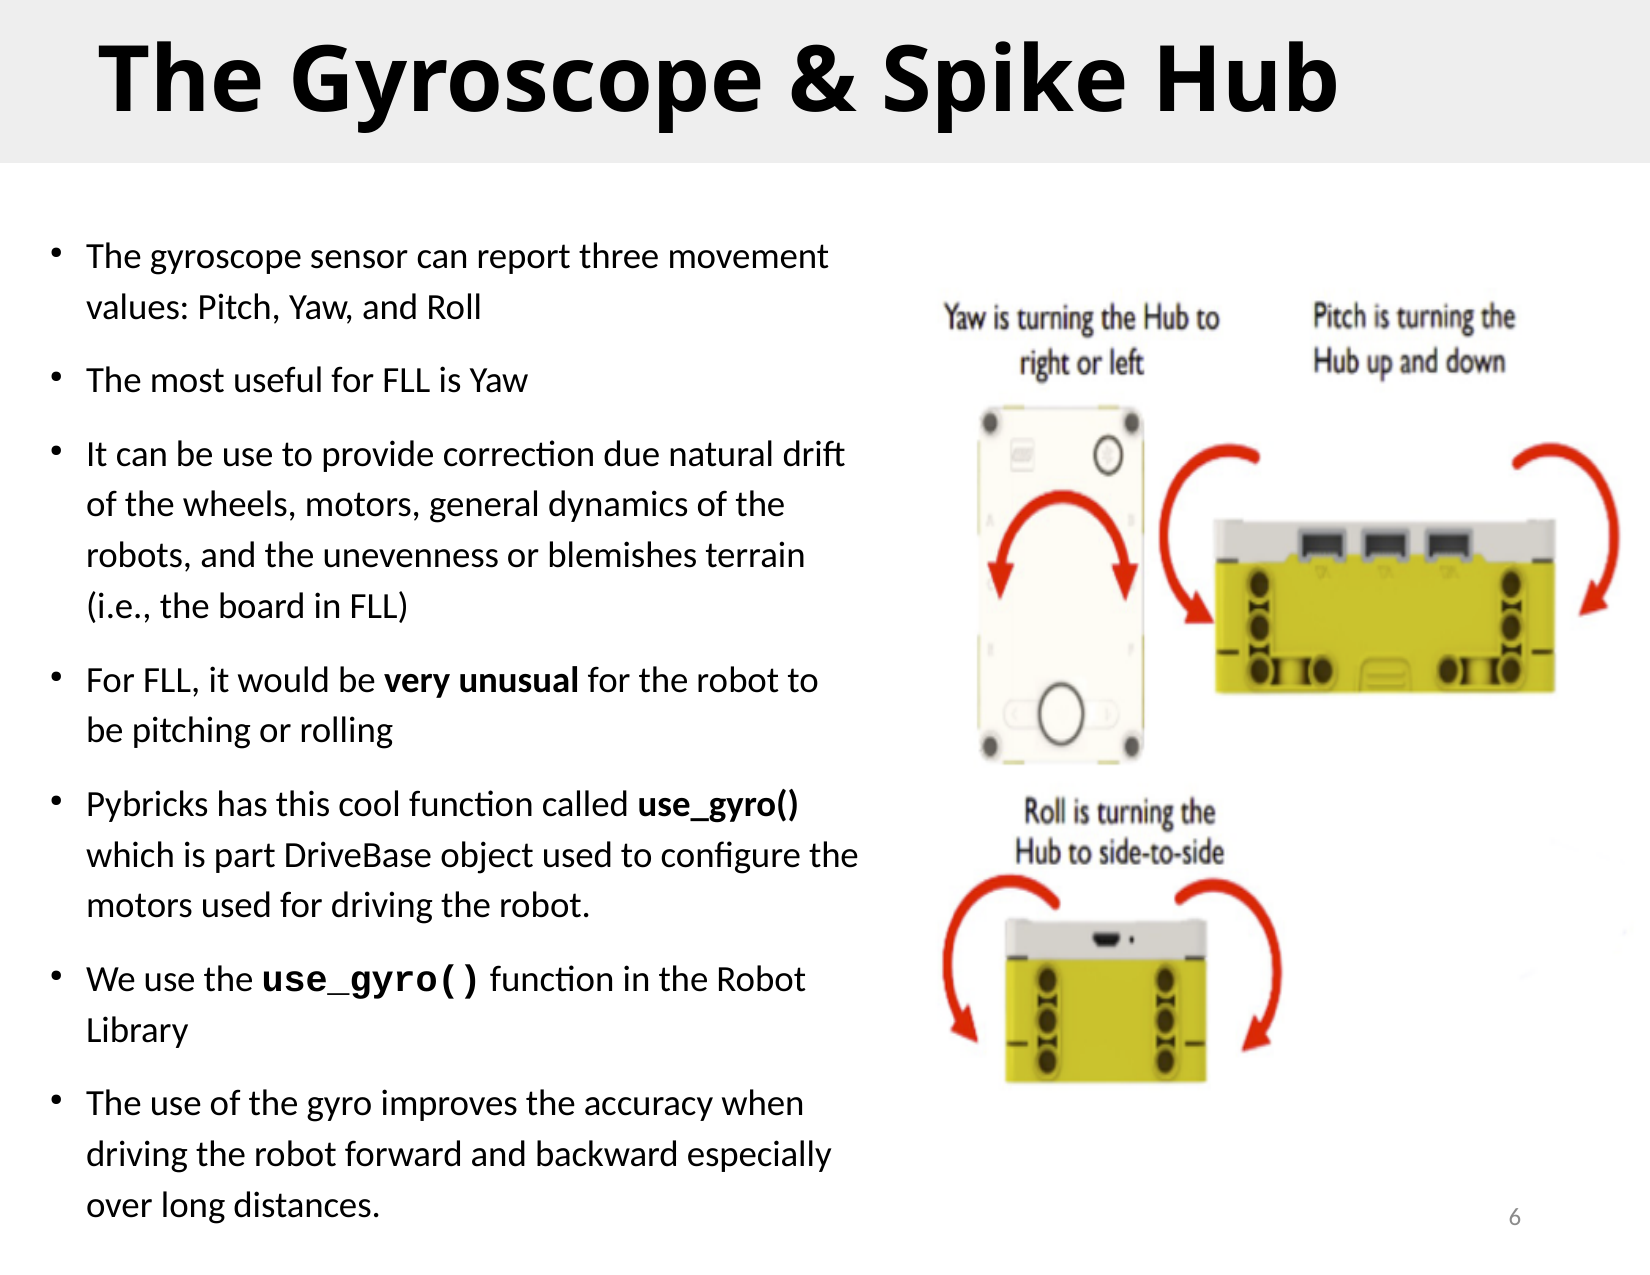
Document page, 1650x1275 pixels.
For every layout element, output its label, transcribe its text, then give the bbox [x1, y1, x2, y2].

title The Gyroscope & Spike Hub [0, 0, 1650, 163]
list The gyroscope sensor can report three movement values: Pitch, Yaw, and Roll The most useful for FLL is Yaw It can be use to provide correction due natural drift of the wheels, motors, general dynamics of the robots, and the unevenness or blemishes terrain (i.e., the board in FLL) For FLL, it would be very unusual for the robot to be pitching or rolling Pybricks has this cool function called use_gyro() which is part DriveBase object used to configure the motors used for driving the robot. We use the use_gyro() function in the Robot Library The use of the gyro improves the accuracy when driving the robot forward and backward especially over long distances. [37, 225, 863, 1238]
picture [900, 204, 1650, 1126]
